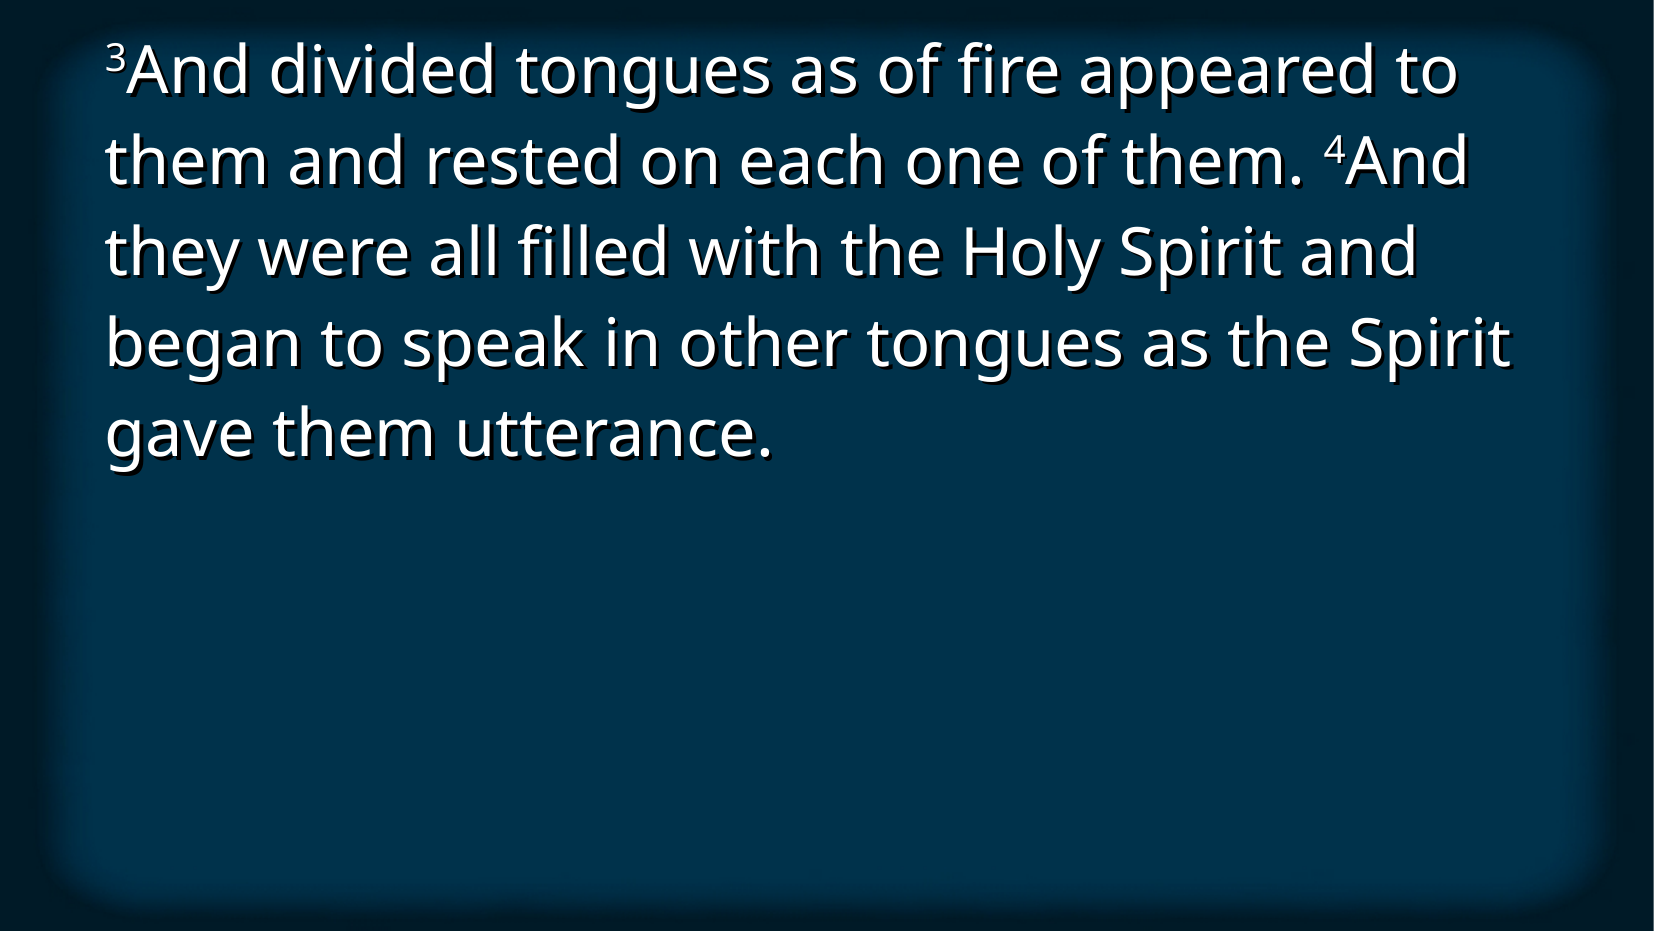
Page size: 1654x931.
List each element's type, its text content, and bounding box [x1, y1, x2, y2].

picture [0, 0, 1654, 931]
text_box 3And divided tongues as of fire appeared to them and rested on each one of them. 4And they were all filled with the Holy Spirit and began to speak in other tongues as the Spirit gave them utterance. [90, 15, 1561, 474]
